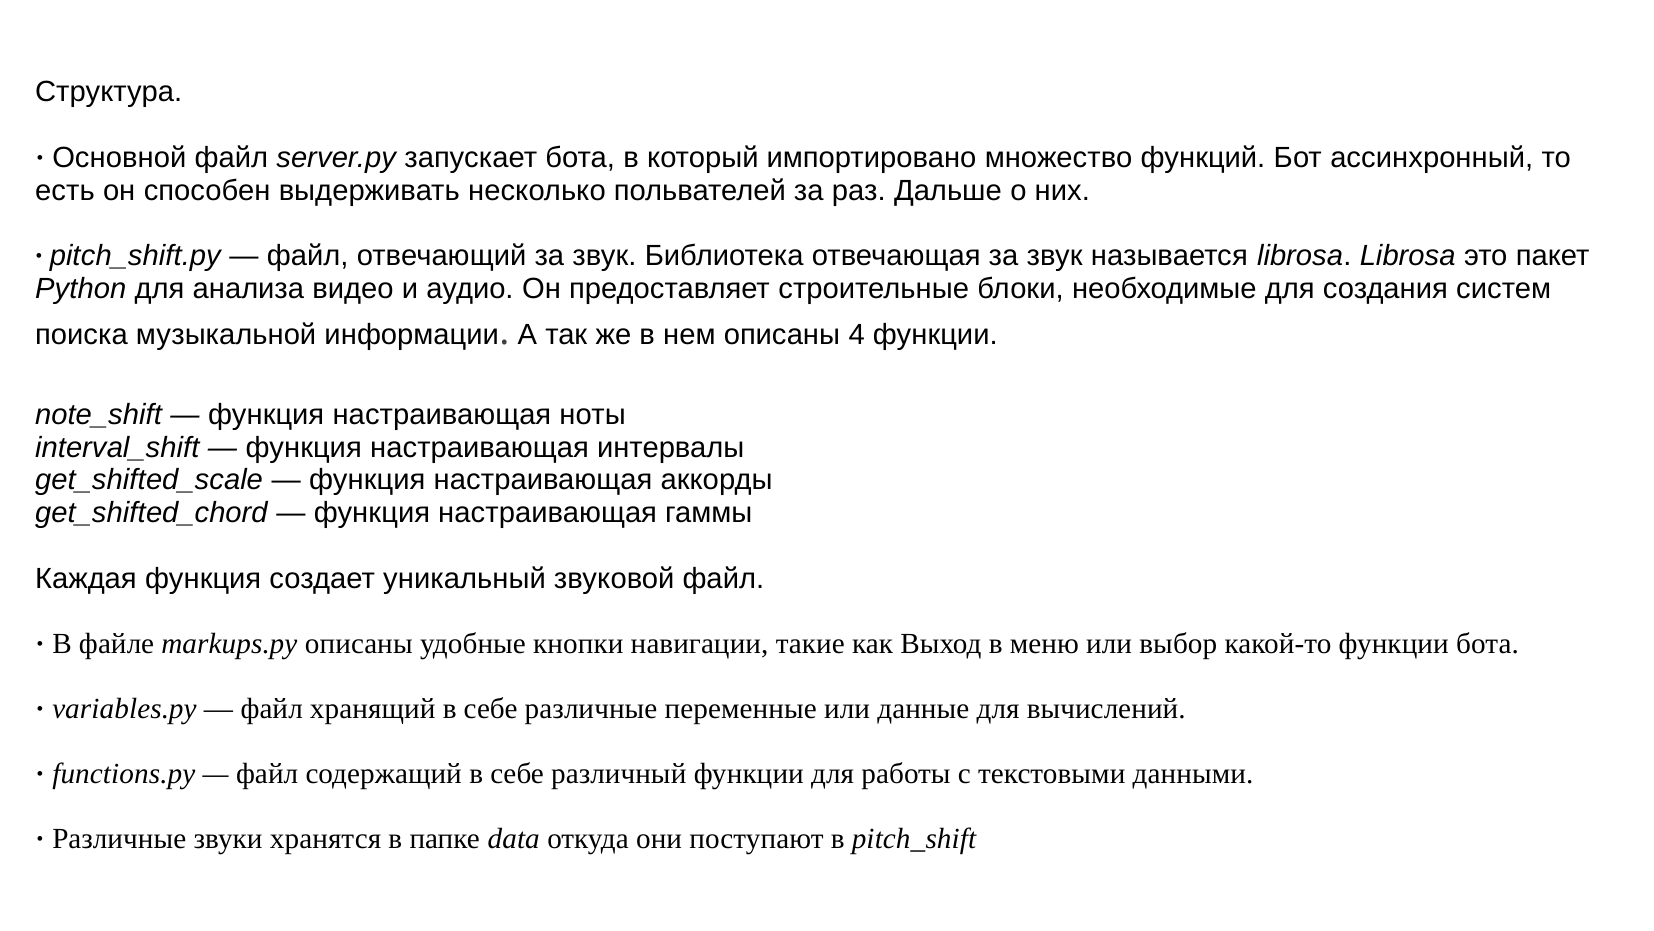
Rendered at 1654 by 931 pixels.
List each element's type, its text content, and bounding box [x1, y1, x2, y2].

text_box Структура. · Основной файл server.py запускает бота, в который импортировано множество функций. Бот ассинхронный, то есть он способен выдерживать несколько польвателей за раз. Дальше о них. · pitch_shift.py — файл, отвечающий за звук. Библиотека отвечающая за звук называется librosa. Librosa это пакет Python для анализа видео и аудио. Он предоставляет строительные блоки, необходимые для создания систем поиска музыкальной информации. А так же в нем описаны 4 функции. note_shift — функция настраивающая ноты interval_shift — функция настраивающая интервалы get_shifted_scale — функция настраивающая аккорды get_shifted_chord — функция настраивающая гаммы Каждая функция создает уникальный звуковой файл. · В файле markups.py описаны удобные кнопки навигации, такие как Выход в меню или выбор какой-то функции бота. · variables.py — файл хранящий в себе различные переменные или данные для вычислений. · functions.py — файл содержащий в себе различный функции для работы с текстовыми данными. · Различные звуки хранятся в папке data откуда они поступают в pitch_shift [20, 67, 1624, 855]
